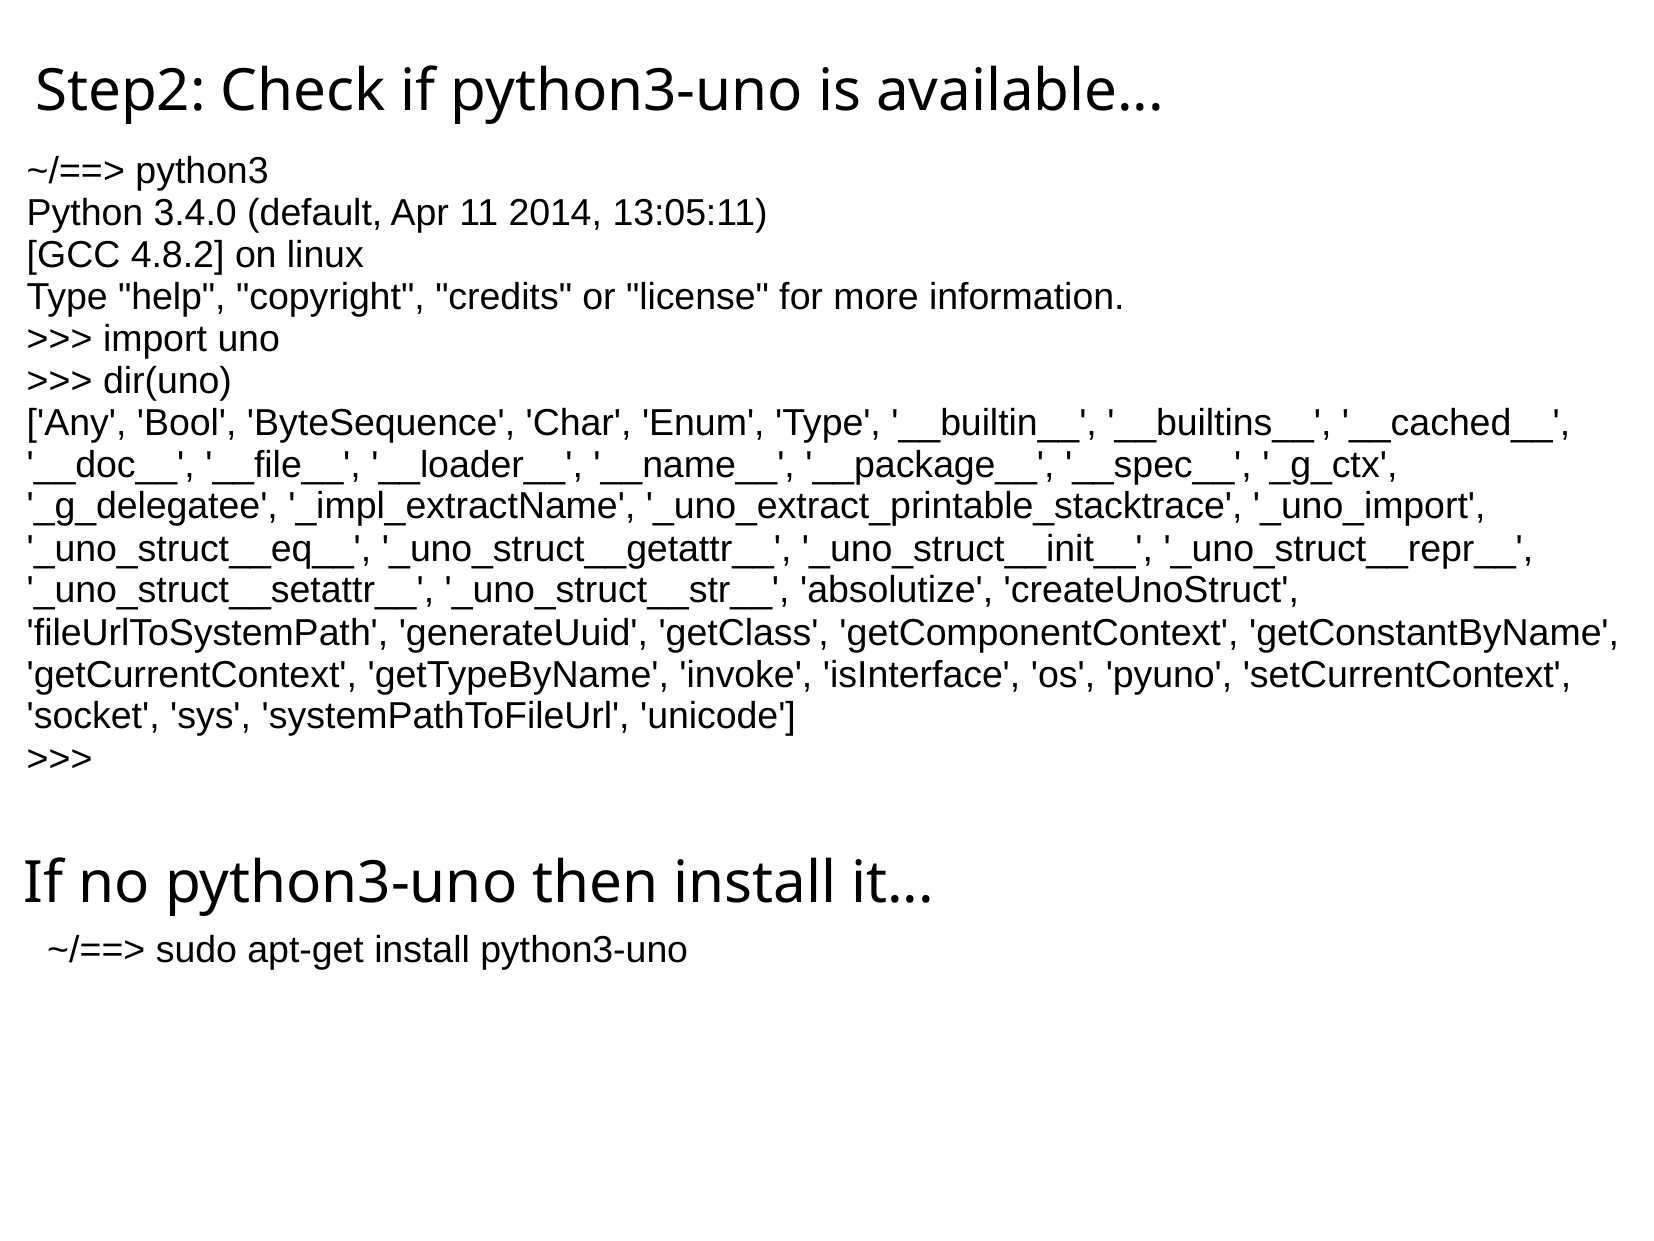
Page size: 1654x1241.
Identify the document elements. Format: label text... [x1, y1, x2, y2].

text_box ~/==> sudo apt-get install python3-uno [32, 934, 1382, 1021]
title If no python3-uno then install it... [23, 826, 1512, 934]
text_box ~/==> python3 Python 3.4.0 (default, Apr 11 2014, 13:05:11) [GCC 4.8.2] on linux Type "help", "copyright", "credits" or "license" for more information. >>> import uno >>> dir(uno) ['Any', 'Bool', 'ByteSequence', 'Char', 'Enum', 'Type', '__builtin__', '__builtins__', '__cached__', '__doc__', '__file__', '__loader__', '__name__', '__package__', '__spec__', '_g_ctx', '_g_delegatee', '_impl_extractName', '_uno_extract_printable_stacktrace', '_uno_import', '_uno_struct__eq__', '_uno_struct__getattr__', '_uno_struct__init__', '_uno_struct__repr__', '_uno_struct__setattr__', '_uno_struct__str__', 'absolutize', 'createUnoStruct', 'fileUrlToSystemPath', 'generateUuid', 'getClass', 'getComponentContext', 'getConstantByName', 'getCurrentContext', 'getTypeByName', 'invoke', 'isInterface', 'os', 'pyuno', 'setCurrentContext', 'socket', 'sys', 'systemPathToFileUrl', 'unicode'] >>> [11, 141, 1635, 787]
title Step2: Check if python3-uno is available... [35, 34, 1524, 142]
